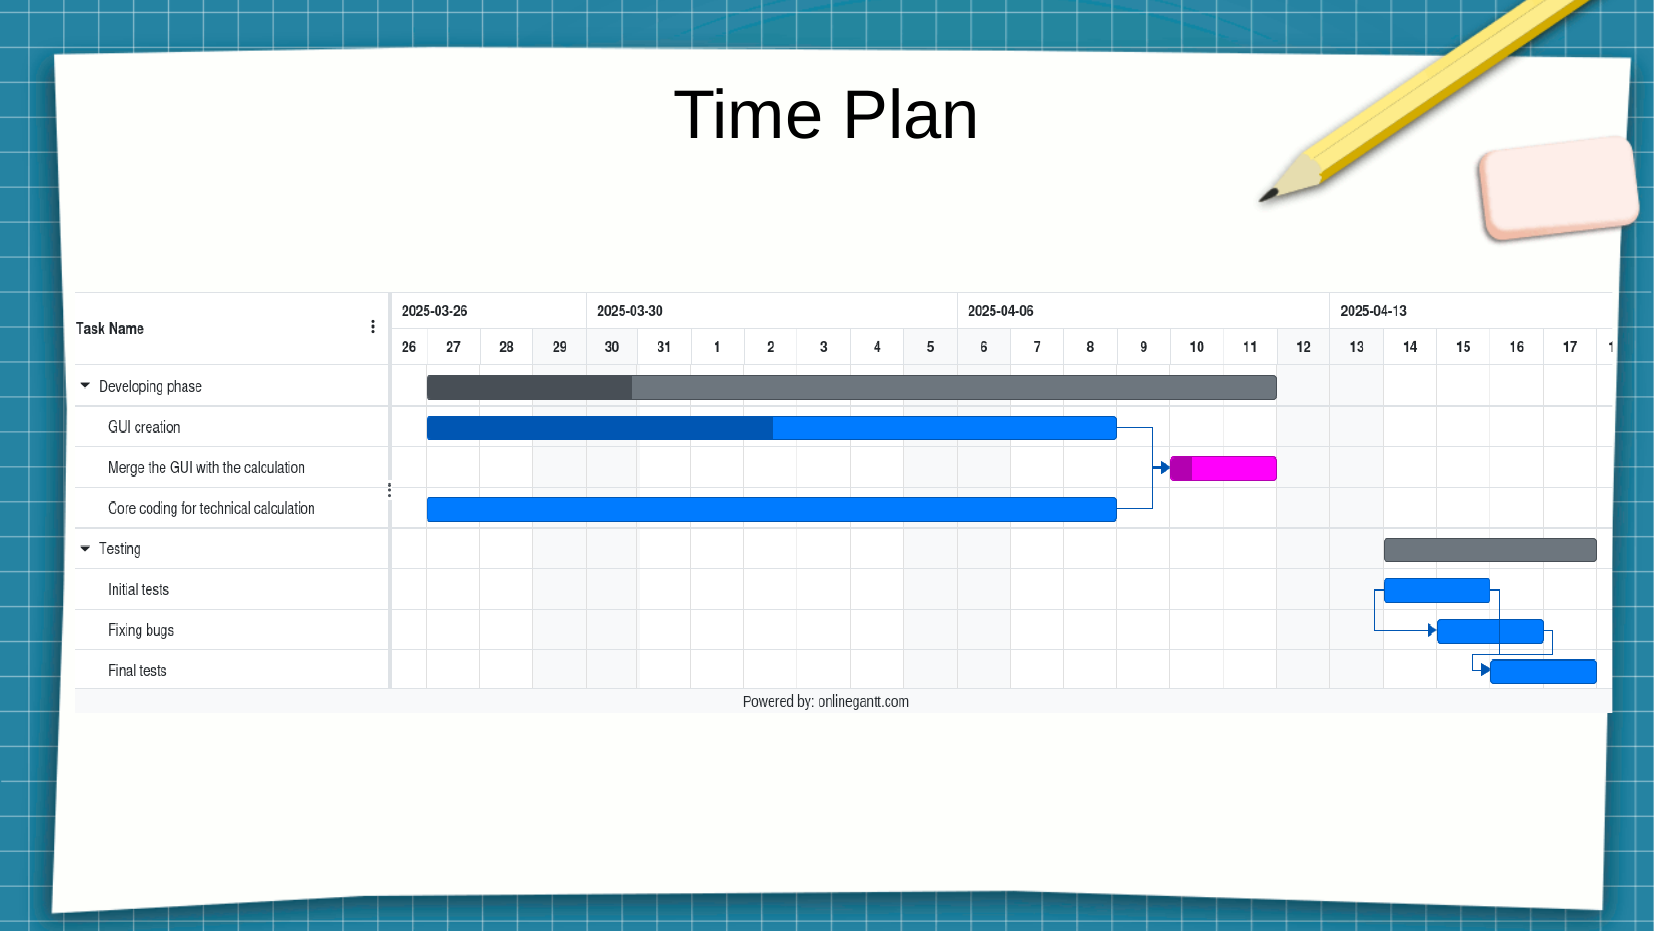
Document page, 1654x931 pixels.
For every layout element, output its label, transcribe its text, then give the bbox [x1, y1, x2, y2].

picture [0, 0, 1654, 931]
title Time Plan [82, 37, 1571, 193]
